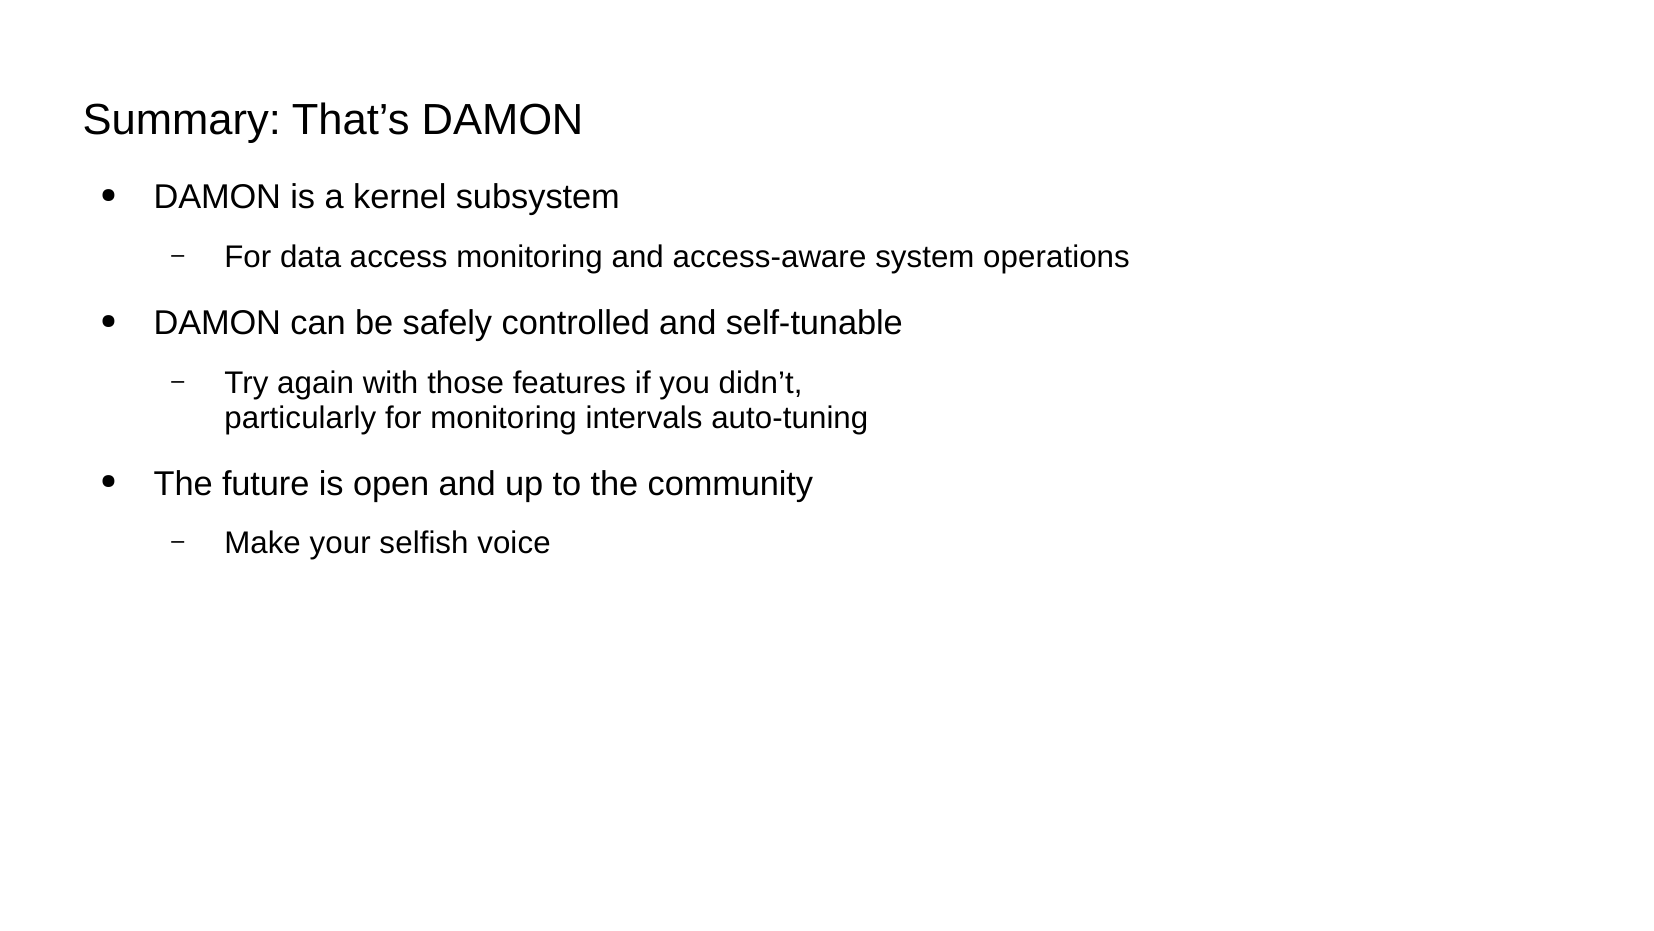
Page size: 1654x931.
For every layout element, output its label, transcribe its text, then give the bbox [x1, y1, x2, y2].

title Summary: That’s DAMON [82, 81, 1571, 157]
list DAMON is a kernel subsystem For data access monitoring and access-aware system operations DAMON can be safely controlled and self-tunable Try again with those features if you didn’t, particularly for monitoring intervals auto-tuning The future is open and up to the community Make your selfish voice [82, 177, 1571, 833]
